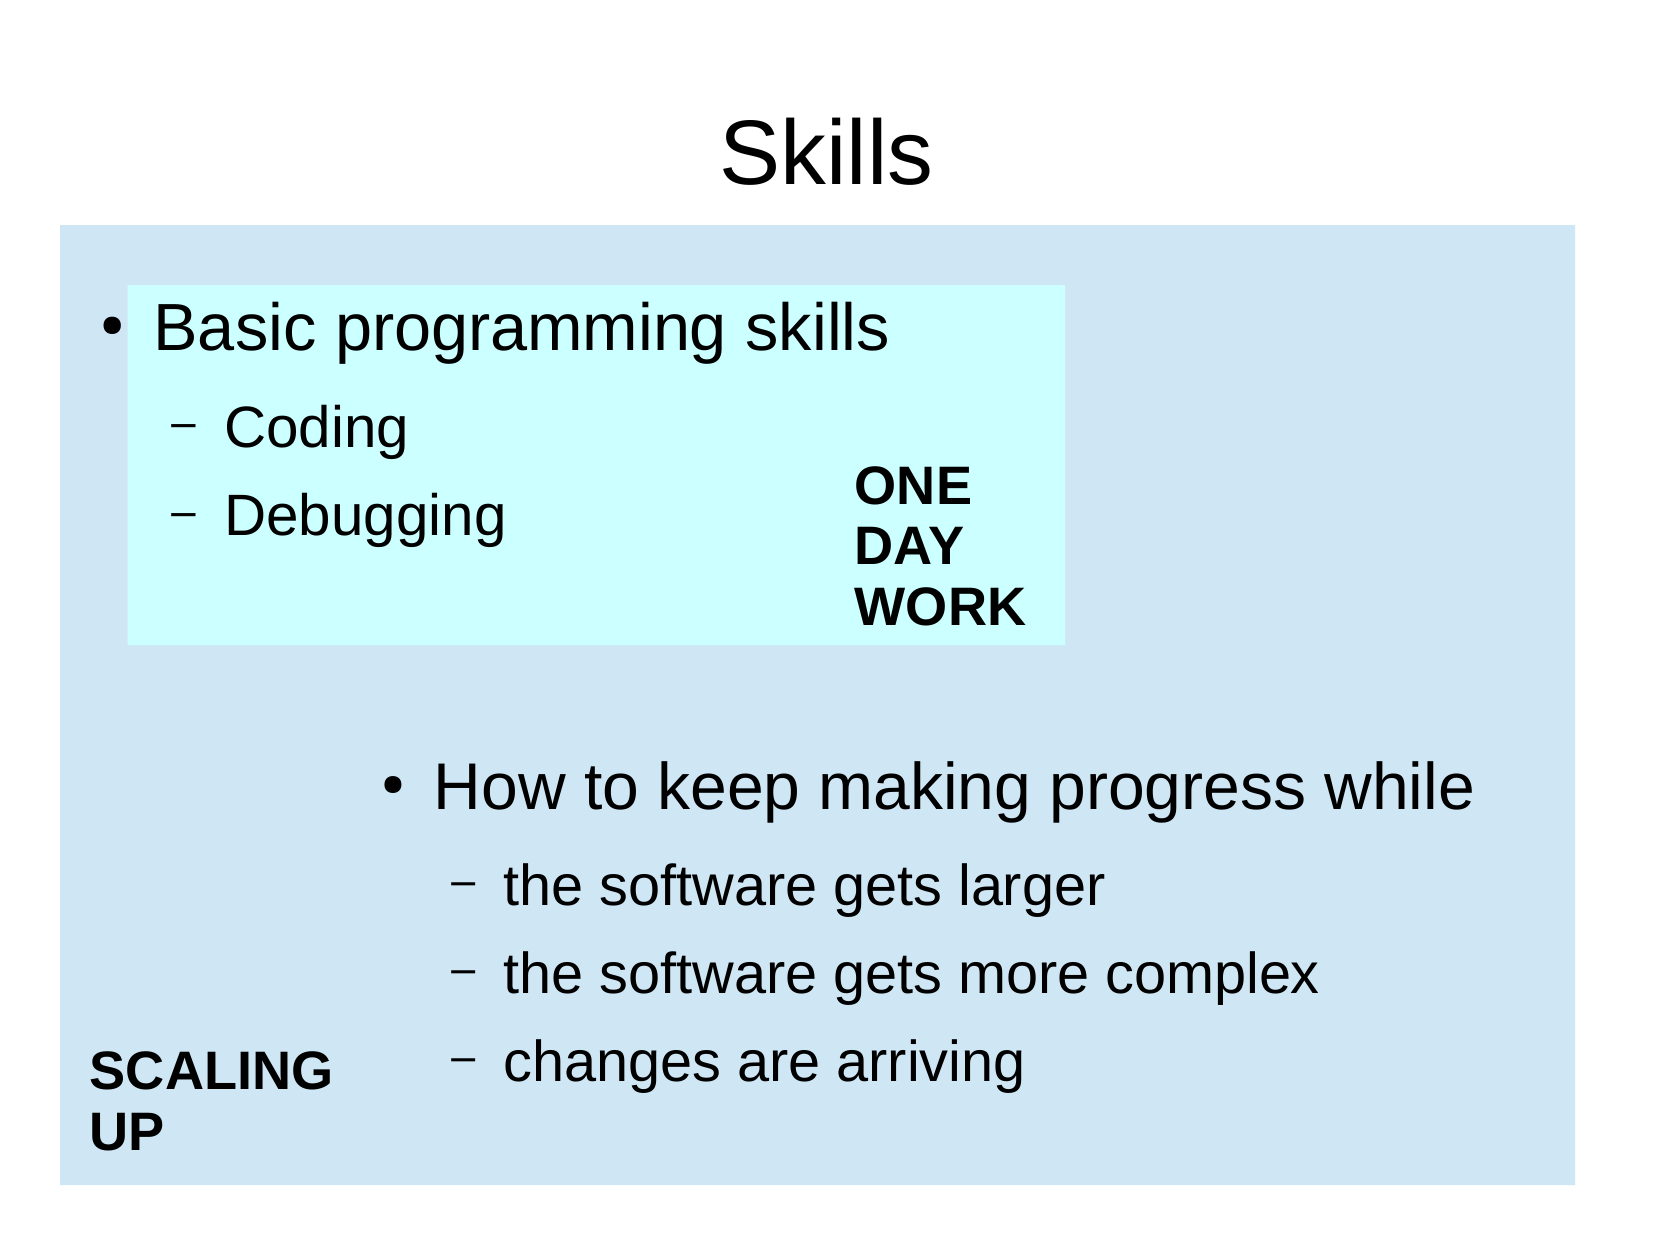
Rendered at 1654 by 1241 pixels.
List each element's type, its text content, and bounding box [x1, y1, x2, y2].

list How to keep making progress while the software gets larger the software gets more complex changes are arriving [363, 750, 1621, 1096]
title Skills [82, 49, 1571, 257]
text_box SCALING UP [75, 1033, 350, 1171]
list Basic programming skills Coding Debugging [82, 290, 1571, 1081]
text_box ONE DAY WORK [840, 447, 1042, 646]
text_box [60, 225, 1576, 1186]
